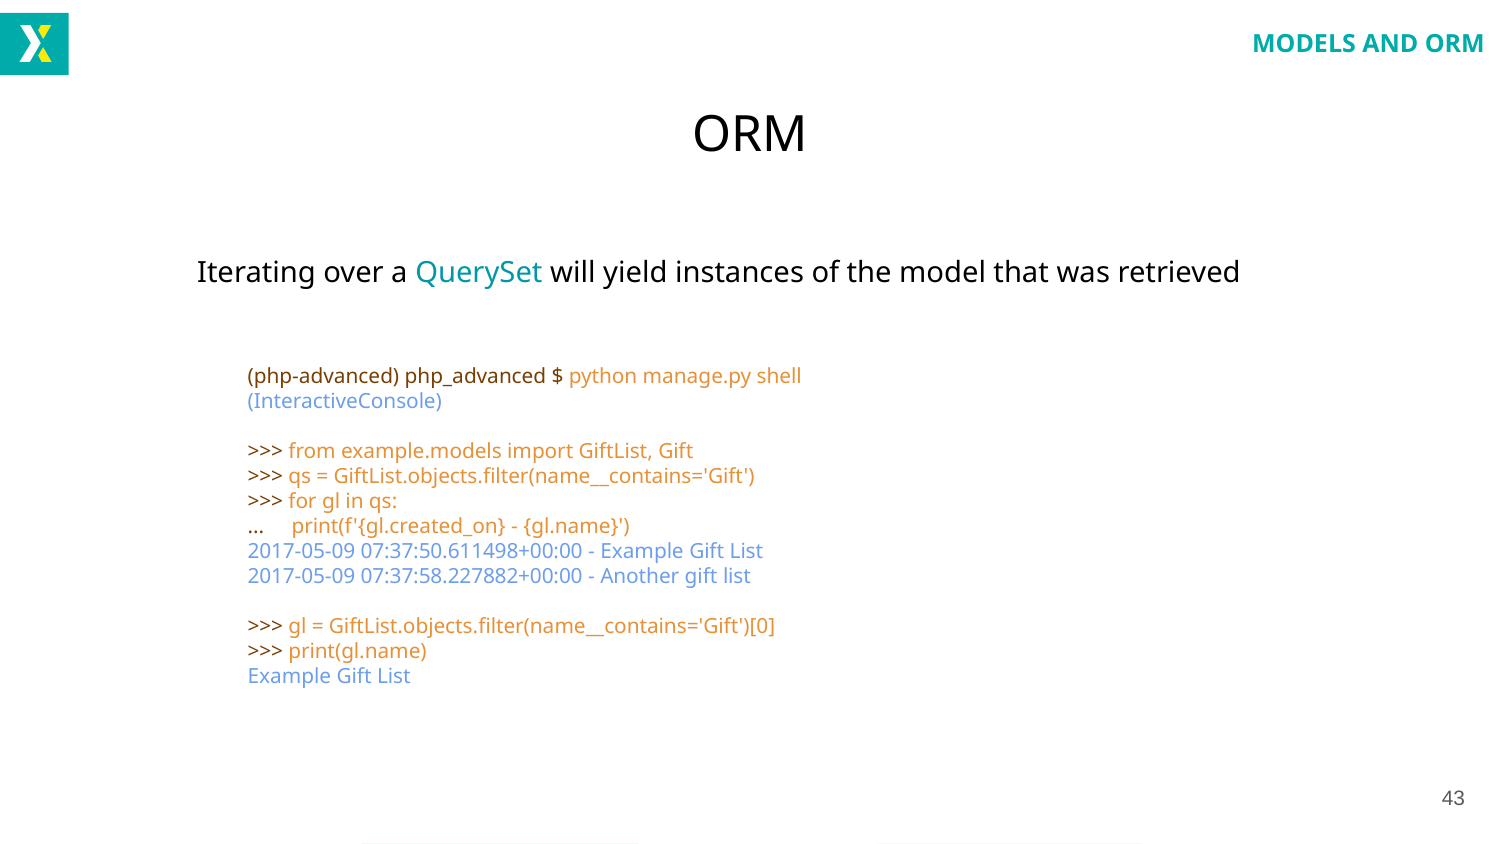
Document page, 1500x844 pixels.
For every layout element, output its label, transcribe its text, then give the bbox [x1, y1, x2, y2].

slide_number <number> [1389, 764, 1480, 830]
text_box Iterating over a QuerySet will yield instances of the model that was retrieved [71, 220, 1367, 290]
text_box ORM [115, 86, 1385, 181]
picture [17, 25, 54, 62]
text_box (php-advanced) php_advanced $ python manage.py shell (InteractiveConsole) >>> from example.models import GiftList, Gift >>> qs = GiftList.objects.filter(name__contains='Gift') >>> for gl in qs: ... print(f'{gl.created_on} - {gl.name}') 2017-05-09 07:37:50.611498+00:00 - Example Gift List 2017-05-09 07:37:58.227882+00:00 - Another gift list >>> gl = GiftList.objects.filter(name__contains='Gift')[0] >>> print(gl.name) Example Gift List [232, 347, 1268, 770]
